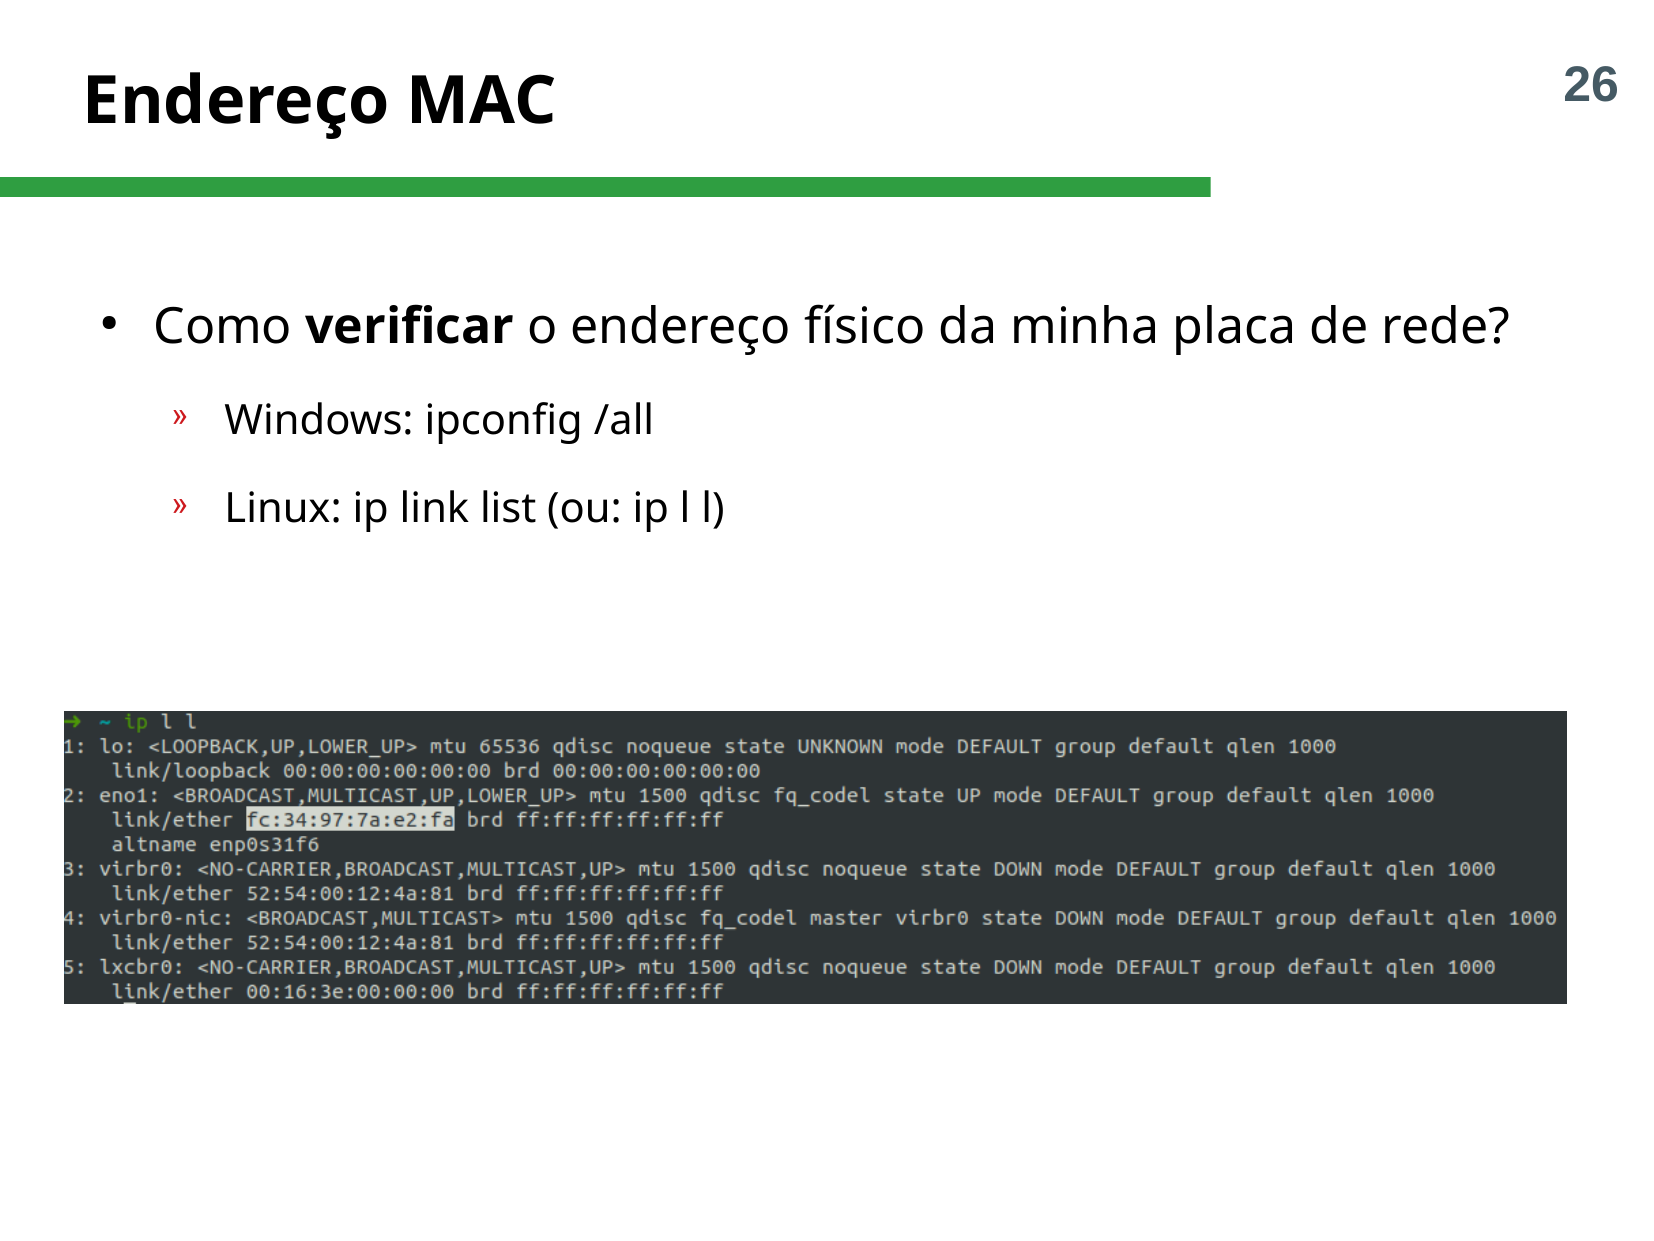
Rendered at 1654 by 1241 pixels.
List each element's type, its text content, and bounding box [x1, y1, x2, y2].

list Como verificar o endereço físico da minha placa de rede? Windows: ipconfig /all Linux: ip link list (ou: ip l l) [82, 290, 1571, 1216]
picture [64, 711, 1567, 1004]
title Endereço MAC [82, 0, 1152, 202]
